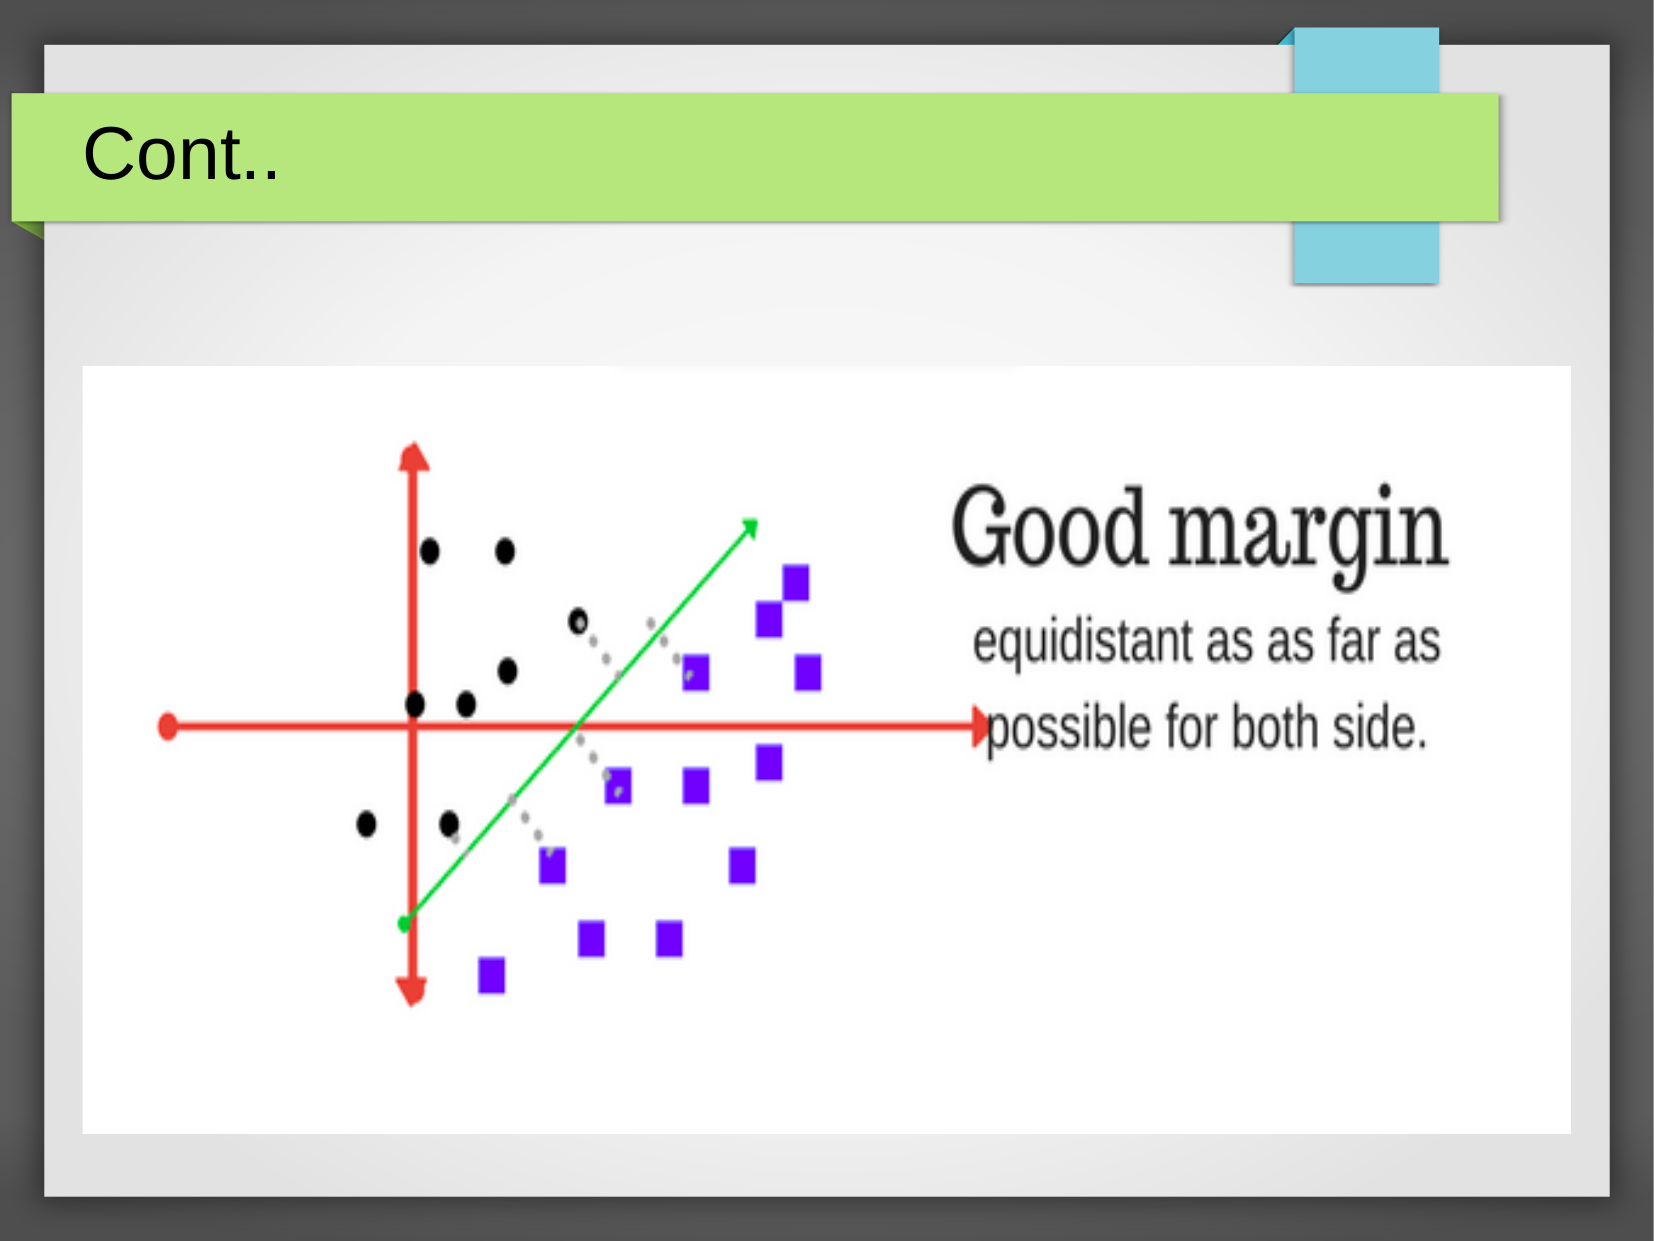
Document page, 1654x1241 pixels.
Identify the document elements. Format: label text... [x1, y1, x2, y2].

picture [0, 0, 1654, 1241]
title Cont.. [82, 94, 1264, 213]
